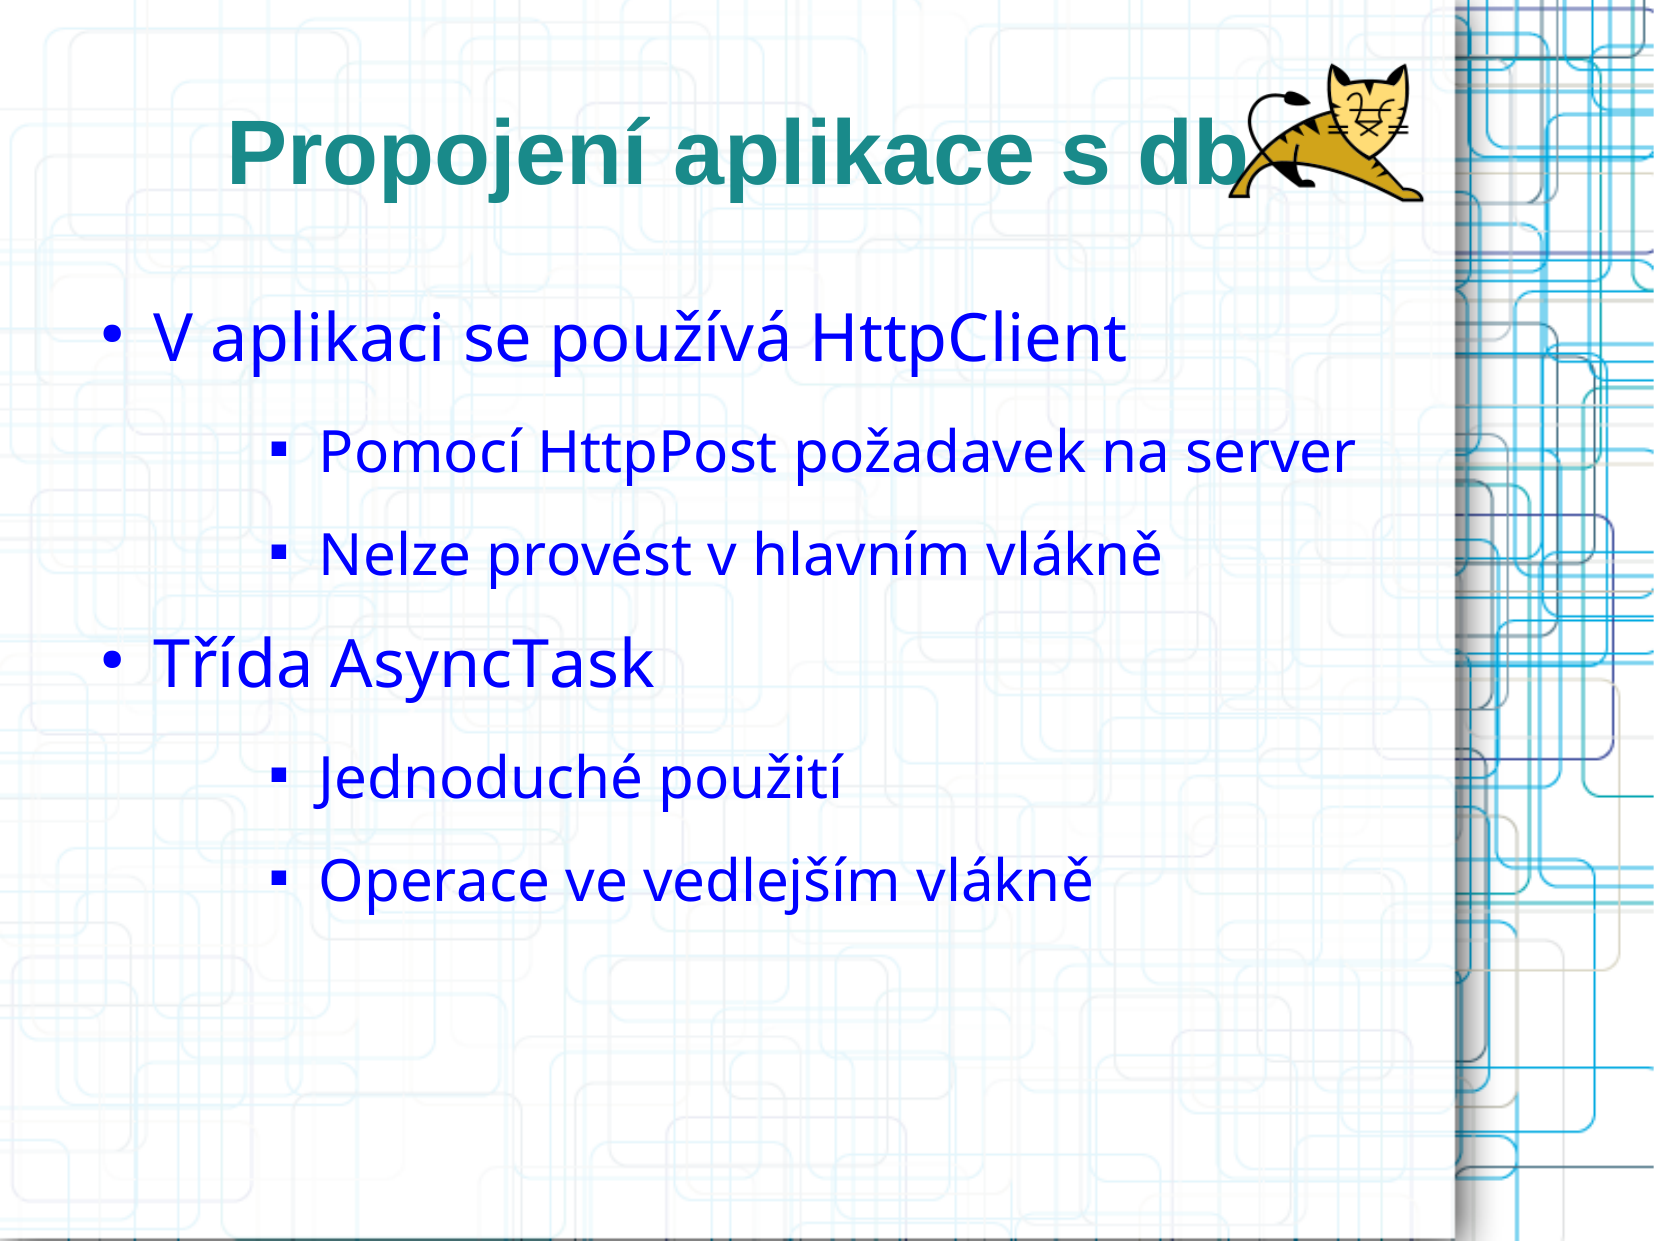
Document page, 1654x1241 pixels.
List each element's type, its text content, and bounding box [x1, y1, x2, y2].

list V aplikaci se používá HttpClient Pomocí HttpPost požadavek na server Nelze provést v hlavním vlákně Třída AsyncTask Jednoduché použití Operace ve vedlejším vlákně [82, 290, 1418, 1010]
title Propojení aplikace s db [59, 49, 1418, 257]
picture [0, 0, 1654, 1241]
